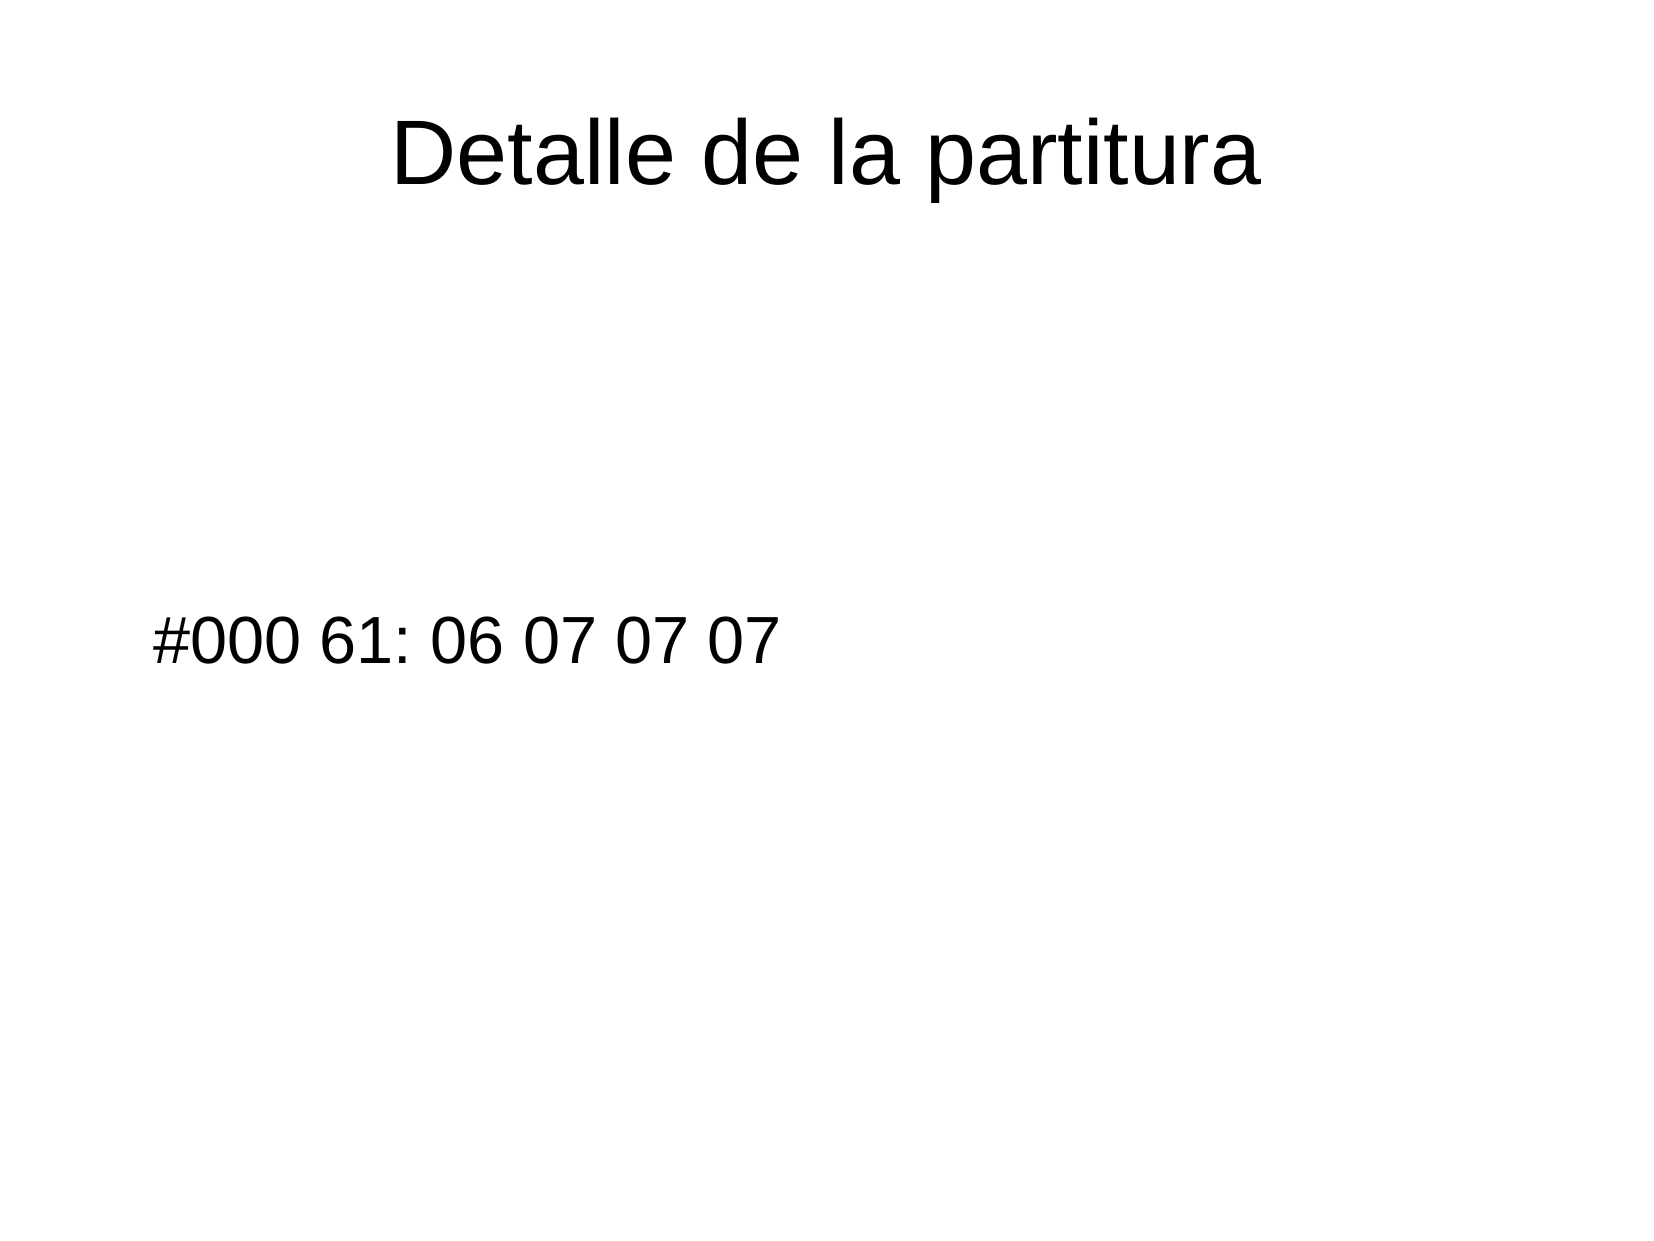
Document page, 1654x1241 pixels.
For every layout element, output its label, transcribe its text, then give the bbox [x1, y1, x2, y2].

list #000 61: 06 07 07 07 [82, 290, 1571, 1010]
title Detalle de la partitura [82, 49, 1571, 257]
